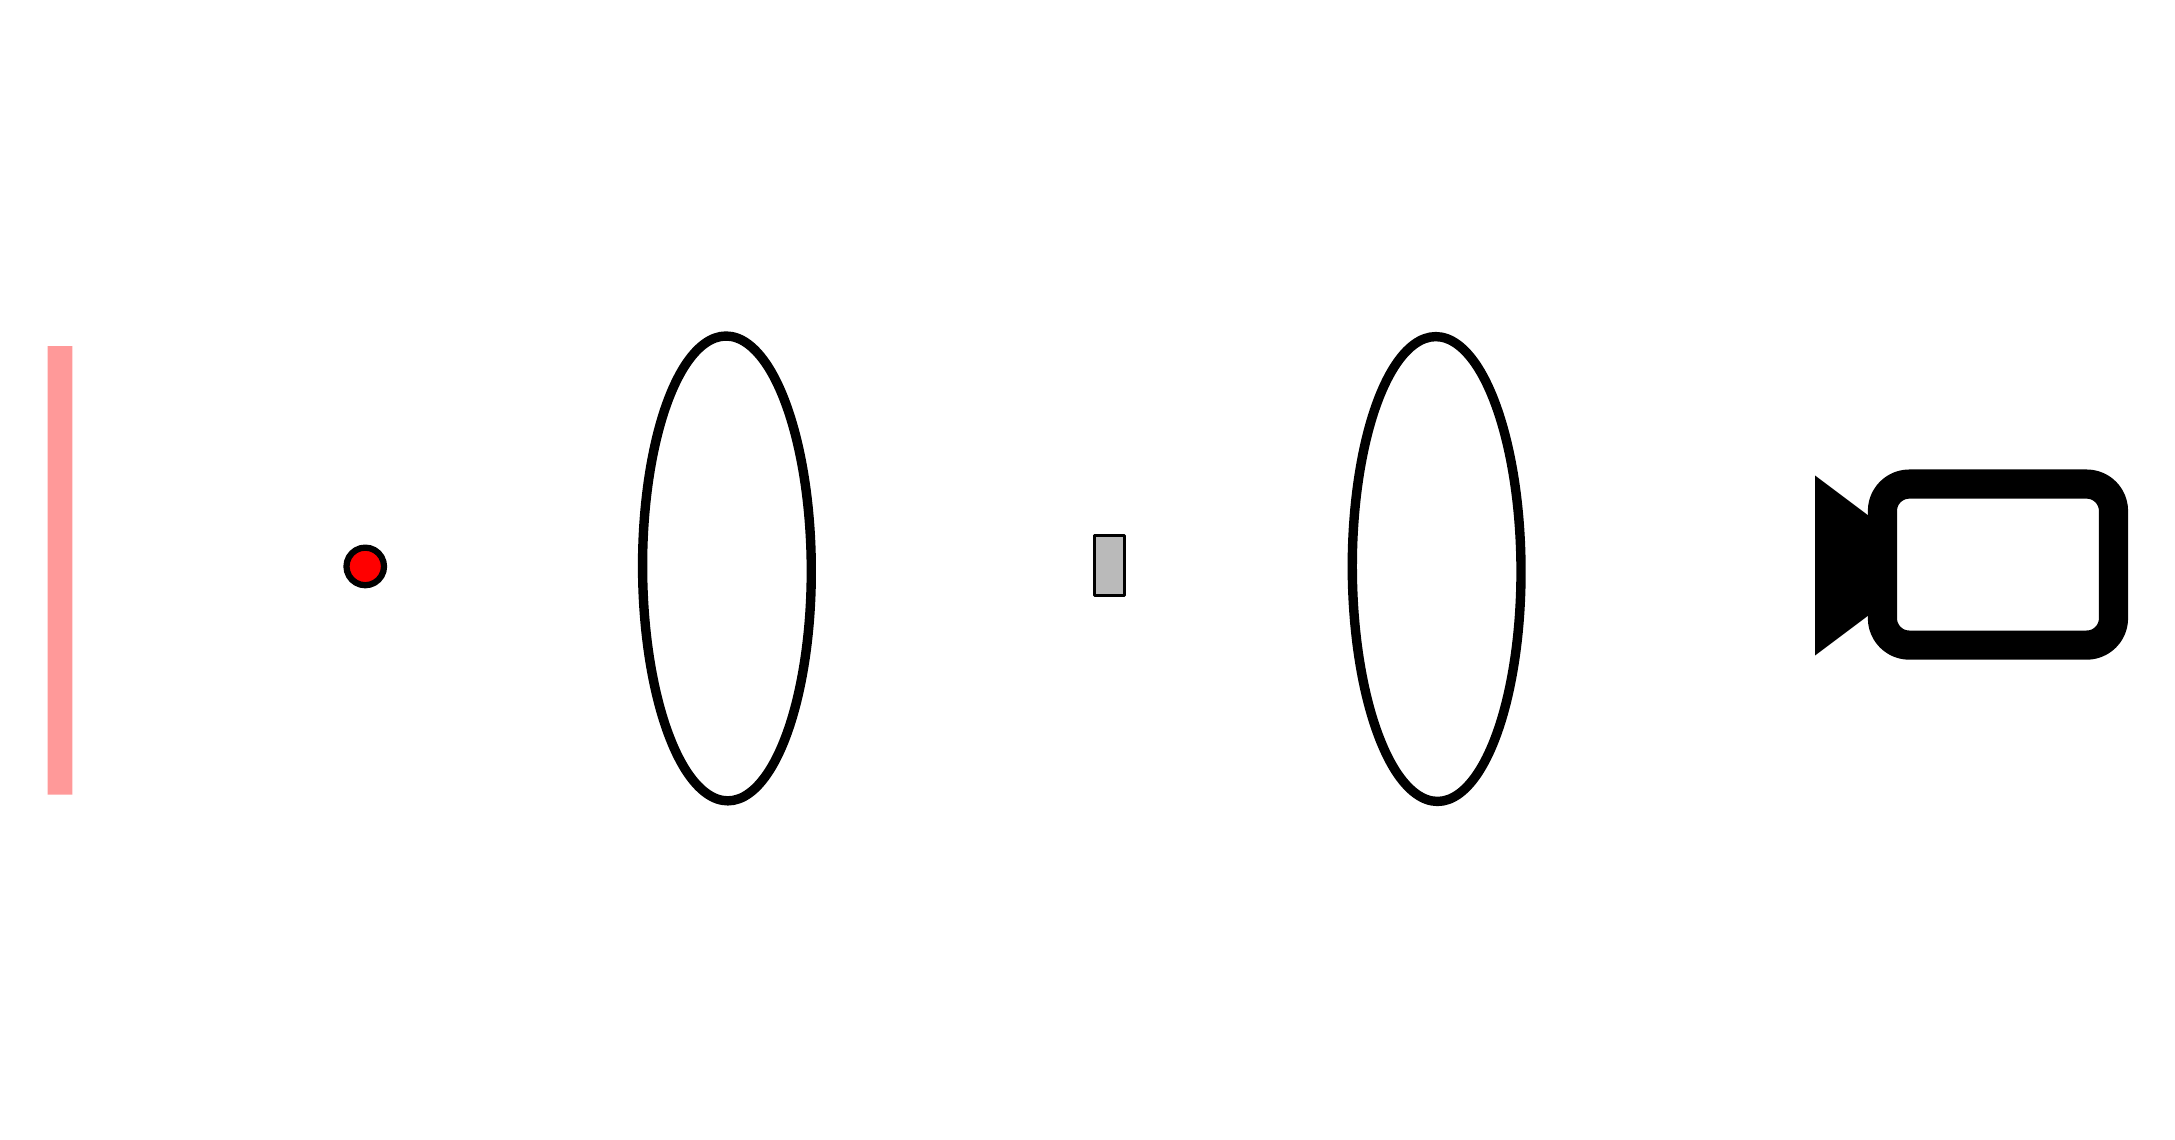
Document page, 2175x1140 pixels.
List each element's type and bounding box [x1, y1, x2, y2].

text_box [1882, 484, 2114, 646]
text_box [346, 547, 385, 586]
text_box [642, 336, 812, 801]
text_box [1094, 535, 1125, 596]
text_box [1815, 475, 1876, 656]
text_box [1352, 336, 1522, 802]
